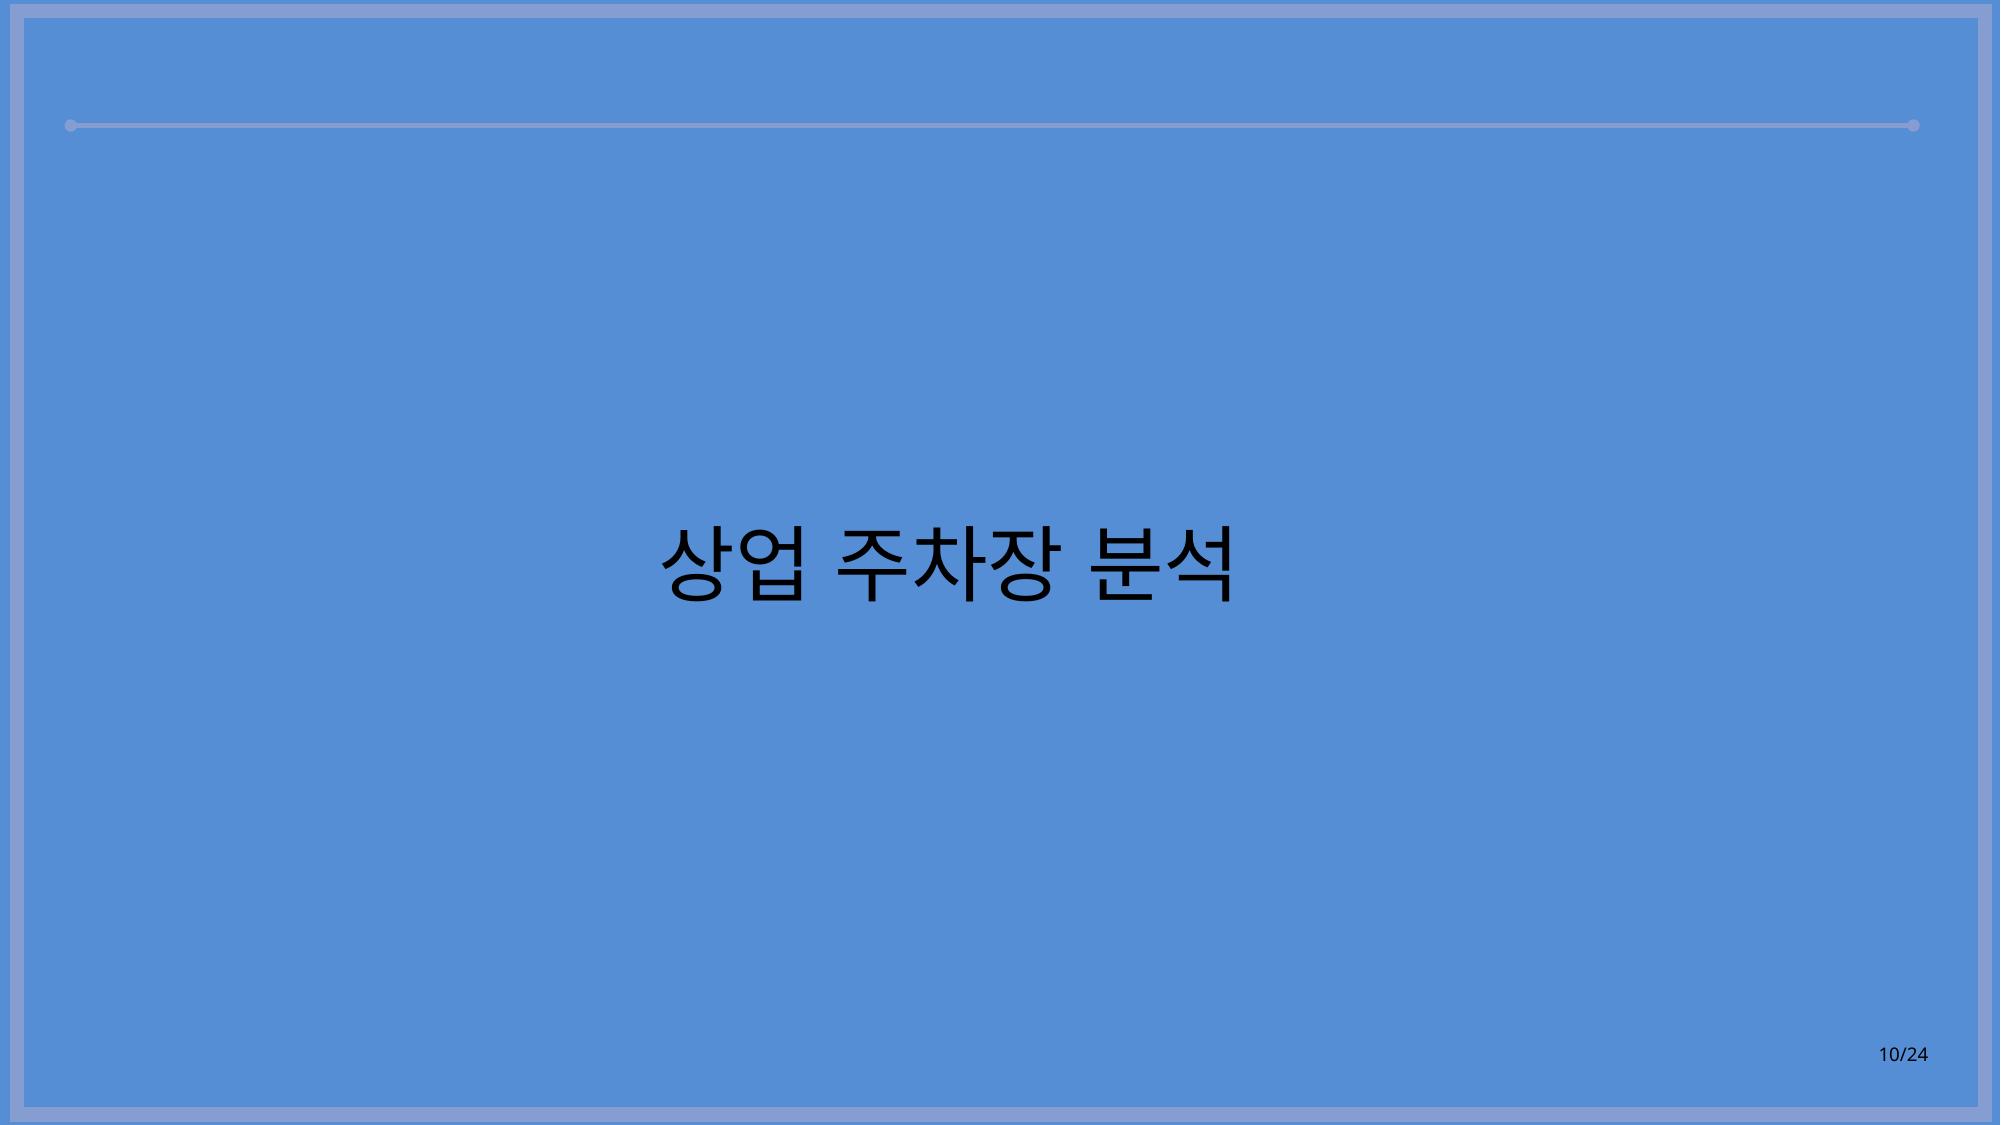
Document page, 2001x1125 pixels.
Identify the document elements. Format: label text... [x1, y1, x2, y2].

text_box 상업 주차장 분석 [643, 504, 1356, 620]
